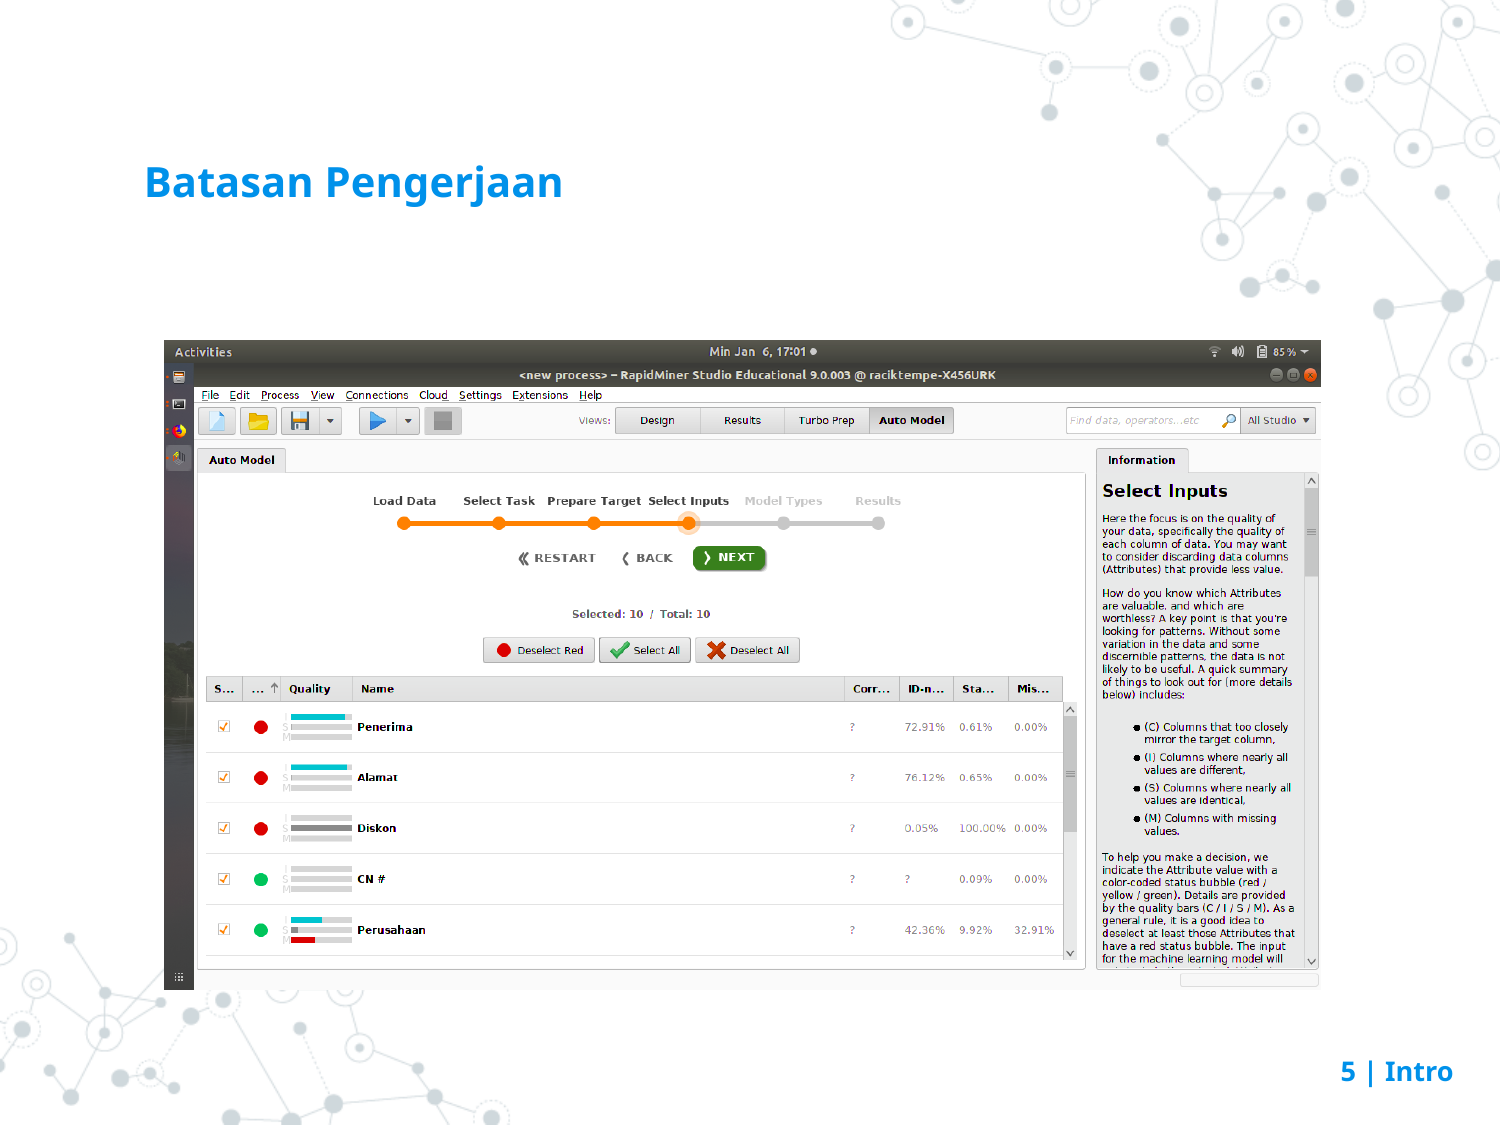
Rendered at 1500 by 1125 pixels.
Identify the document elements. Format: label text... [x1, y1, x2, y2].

slide_number <number> | Intro [1245, 1038, 1469, 1125]
title Batasan Pengerjaan [128, 149, 1372, 222]
picture [0, 0, 1500, 1125]
